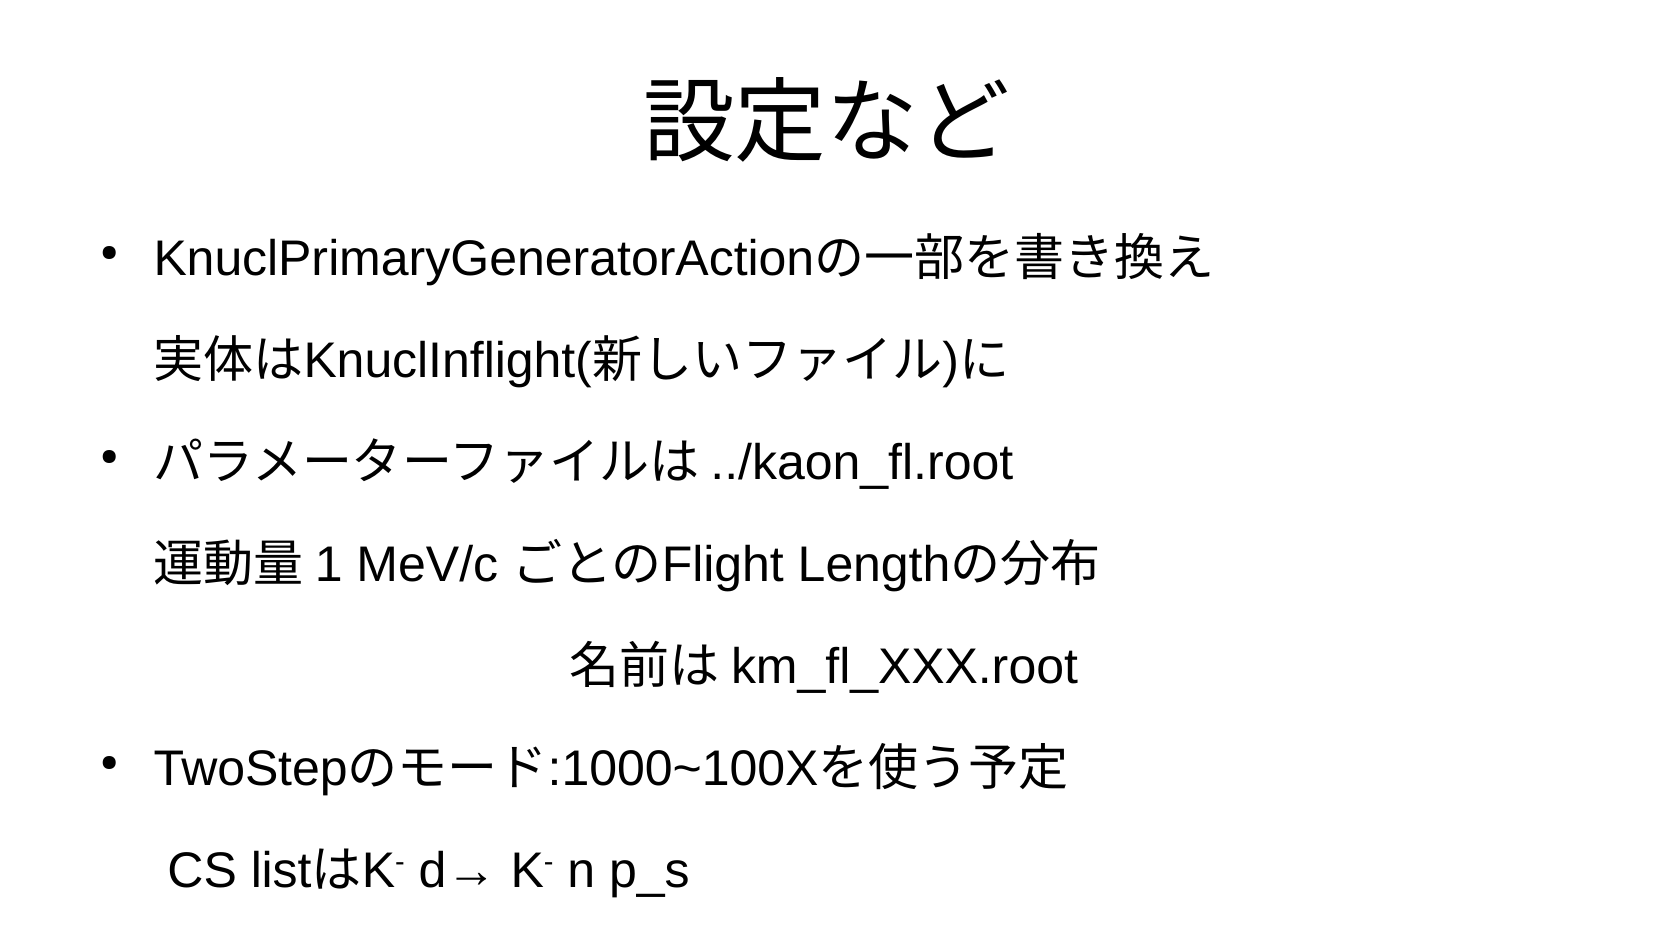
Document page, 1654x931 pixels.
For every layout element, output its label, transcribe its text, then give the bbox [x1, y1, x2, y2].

title 設定など [82, 37, 1571, 193]
list KnuclPrimaryGeneratorActionの一部を書き換え 実体はKnuclInflight(新しいファイル)に パラメーターファイルは ../kaon_fl.root 運動量 1 MeV/c ごとのFlight Lengthの分布 名前は km_fl_XXX.root TwoStepのモード:1000~100Xを使う予定 CS listはK- d→ K- n p_s [82, 217, 1571, 931]
